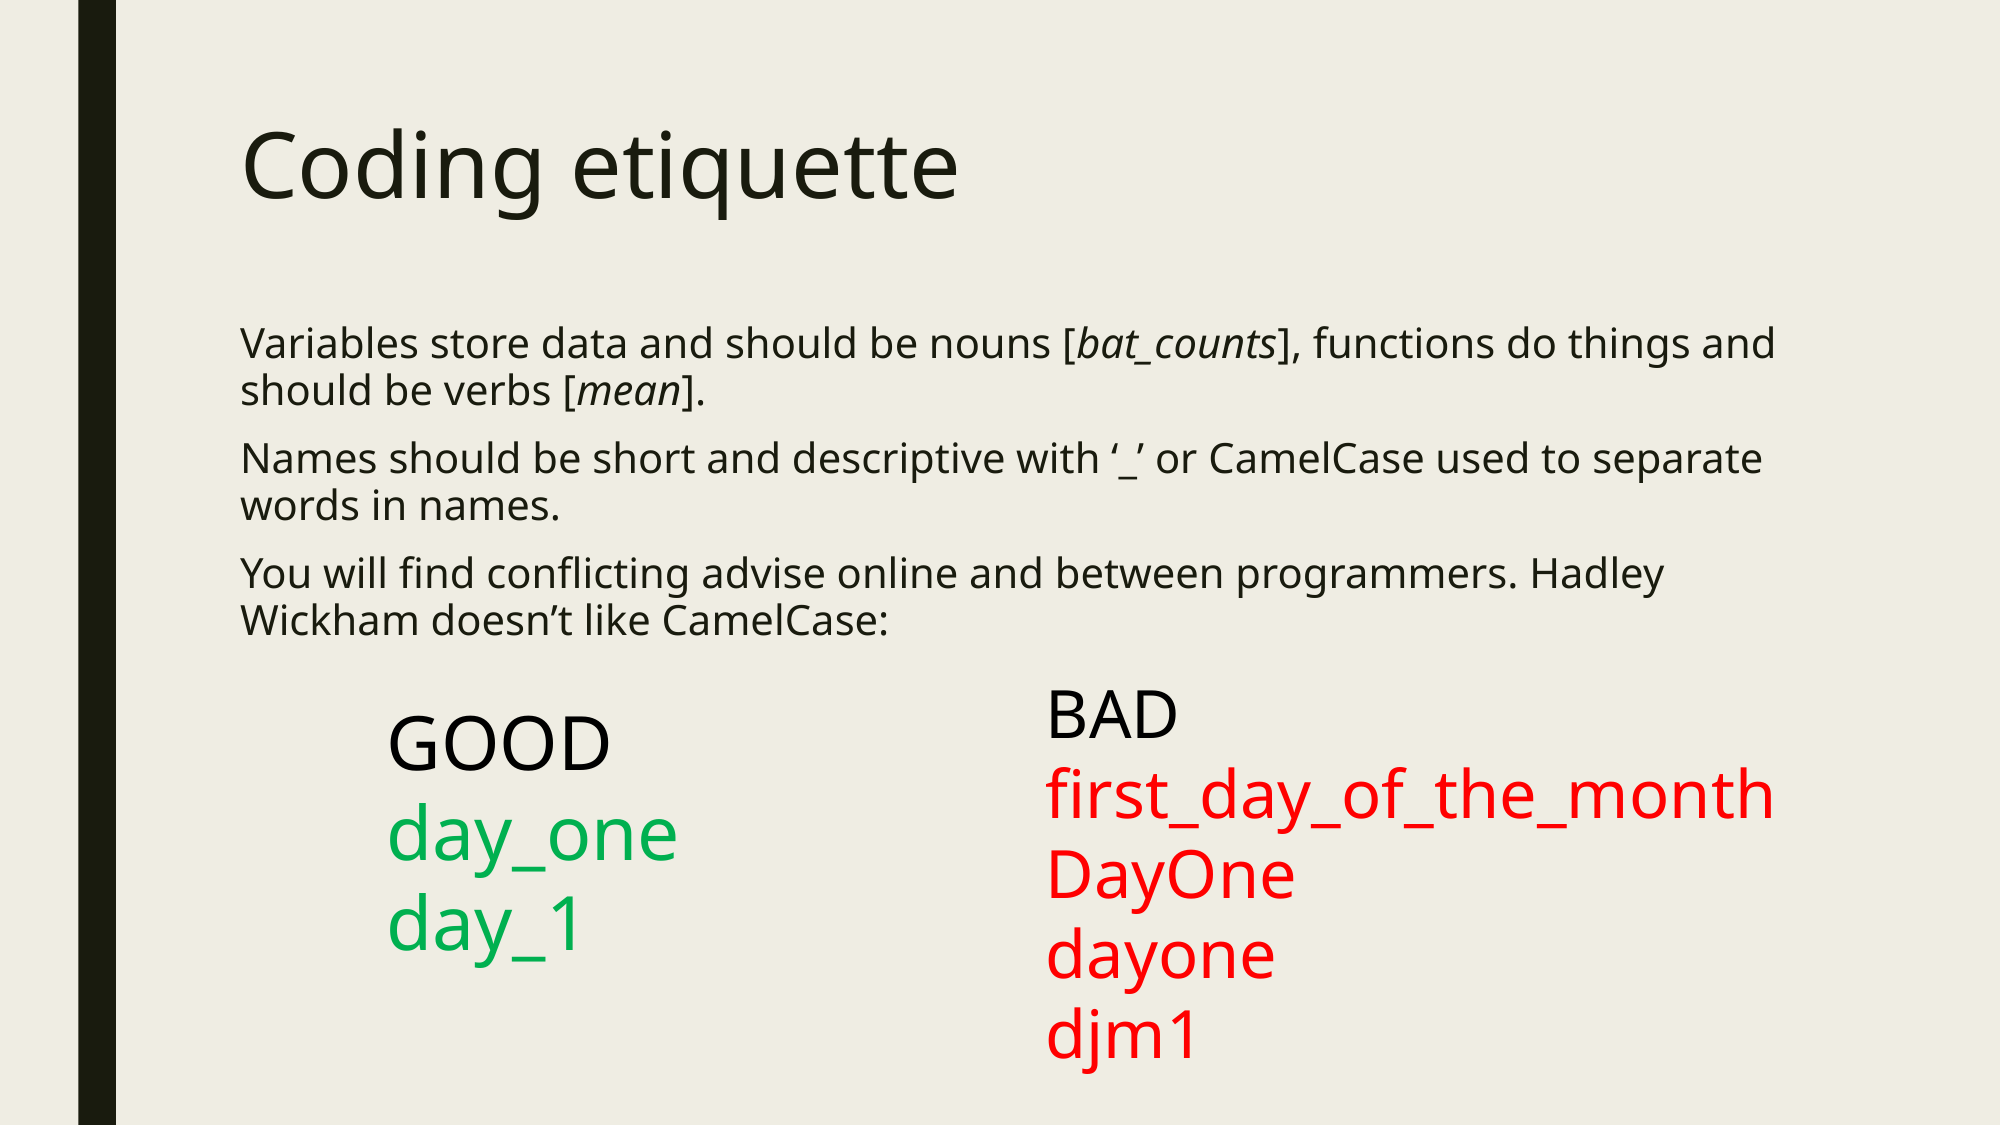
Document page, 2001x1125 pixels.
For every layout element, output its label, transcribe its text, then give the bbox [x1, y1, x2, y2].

title Coding etiquette [225, 112, 1801, 313]
text_box BAD first_day_of_the_month DayOne dayone djm1 [1030, 664, 1829, 1125]
list Variables store data and should be nouns [bat_counts], functions do things and should be verbs [mean]. Names should be short and descriptive with ‘_’ or CamelCase used to separate words in names. You will find conflicting advise online and between programmers. Hadley Wickham doesn’t like CamelCase: [225, 313, 1801, 1064]
text_box GOOD day_one day_1 [371, 688, 884, 1067]
